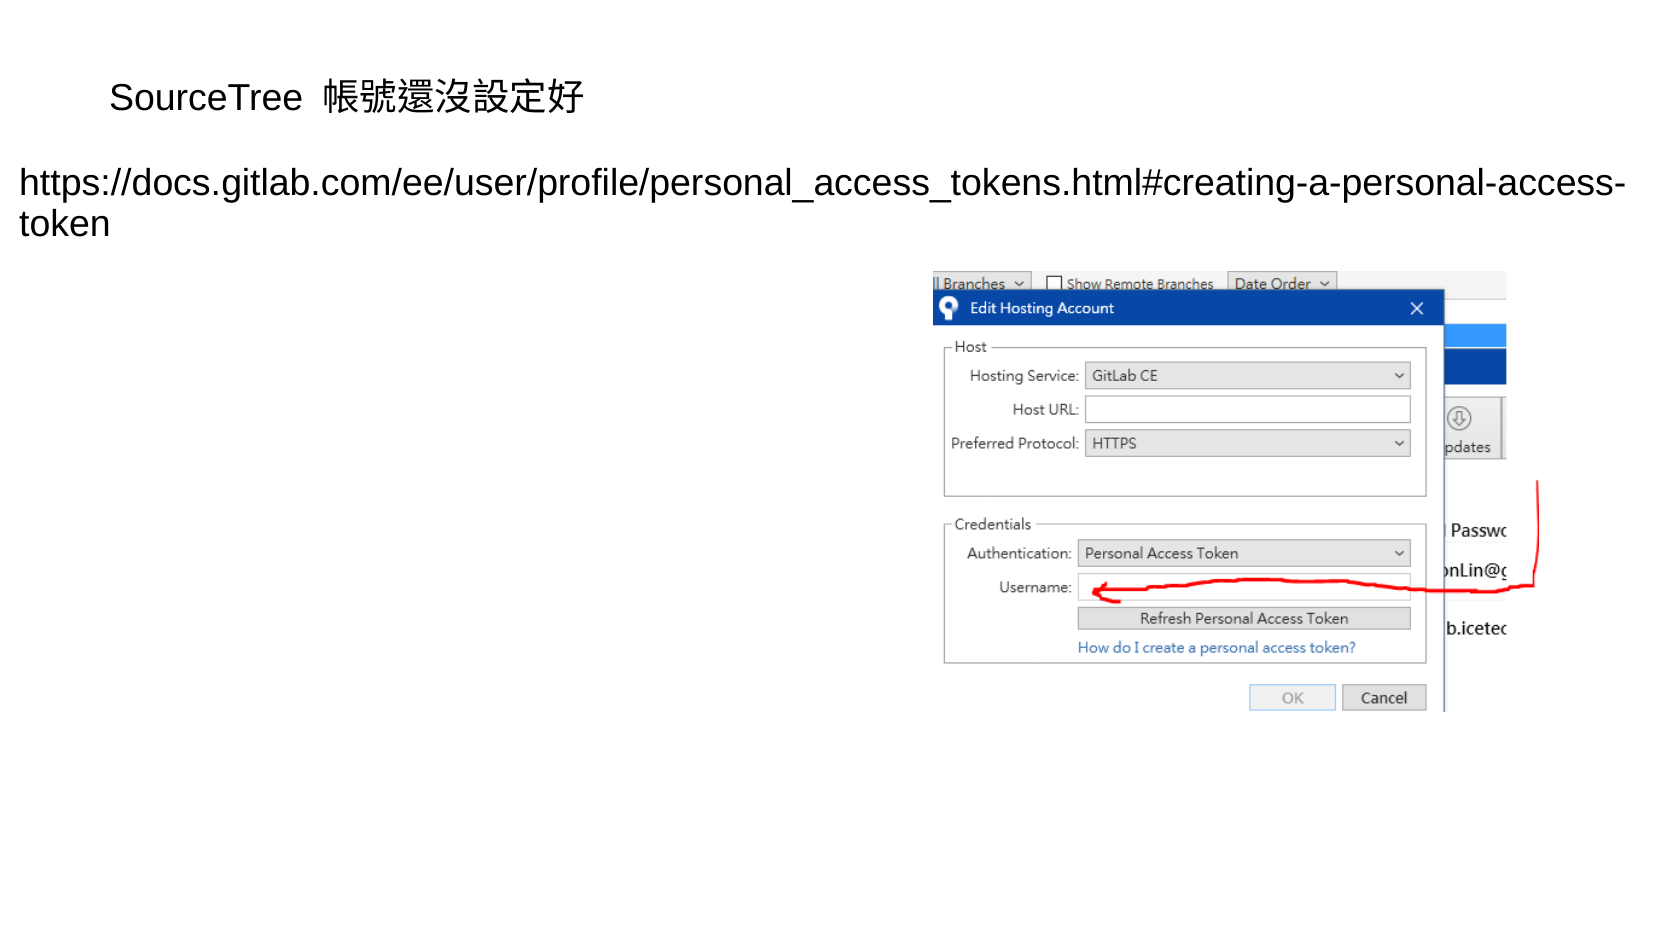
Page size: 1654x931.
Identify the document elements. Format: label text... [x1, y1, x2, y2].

text_box https://docs.gitlab.com/ee/user/profile/personal_access_tokens.html#creating-a-personal-access-token [4, 153, 1642, 253]
picture [933, 271, 1539, 712]
text_box SourceTree 帳號還沒設定好 [94, 59, 600, 124]
